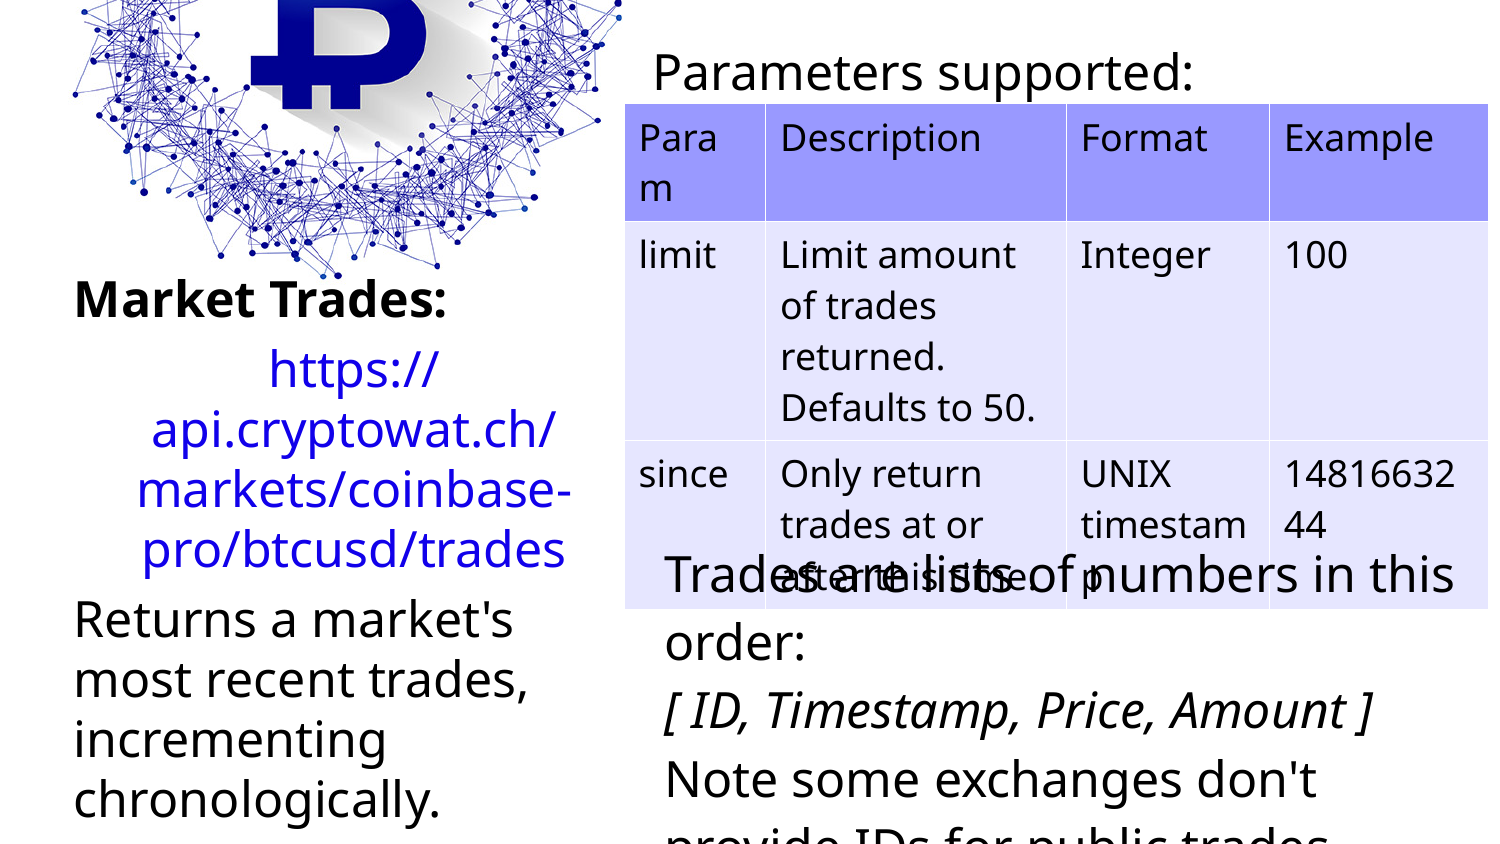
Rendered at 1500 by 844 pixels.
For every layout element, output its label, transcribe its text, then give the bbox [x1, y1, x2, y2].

table_cell Limit amount of trades returned. Defaults to 50. [766, 222, 1066, 440]
table_header Description [766, 104, 1066, 221]
table_cell Only return trades at or after this time. [766, 441, 1066, 531]
table_header Example [1270, 104, 1488, 221]
picture [0, 0, 1500, 844]
table_header Format [1067, 104, 1269, 221]
table_cell 1481663244 [1270, 441, 1488, 531]
text_box Parameters supported: [637, 29, 1382, 95]
table_cell Integer [1067, 222, 1269, 440]
table_cell since [625, 441, 765, 609]
text_box Trades are lists of numbers in this order: [ ID, Timestamp, Price, Amount ] Note some exchanges don't provide IDs for public trades. [649, 531, 1500, 844]
table_cell UNIX timestamp [1067, 441, 1269, 531]
list Market Trades: https://api.cryptowat.ch/markets/coinbase-pro/btcusd/trades Returns a market's most recent trades, incrementing chronologically. [59, 259, 649, 709]
table_header Param [625, 104, 765, 221]
table_cell limit [625, 222, 765, 440]
table_cell 100 [1270, 222, 1488, 440]
